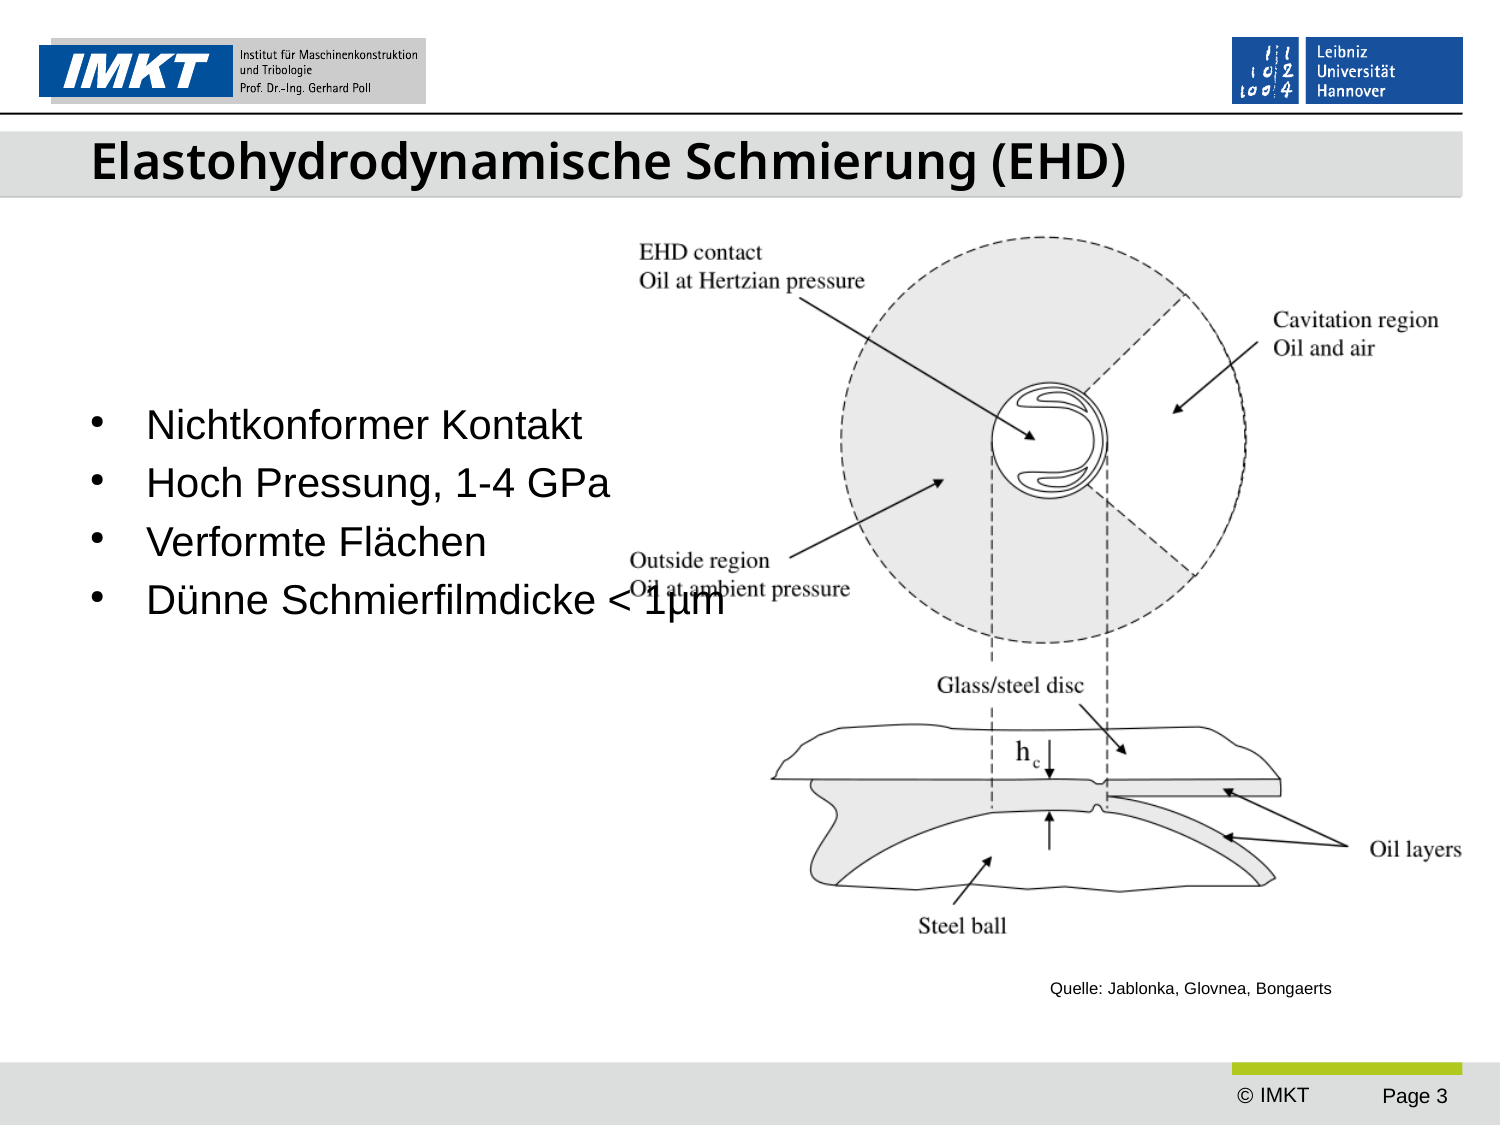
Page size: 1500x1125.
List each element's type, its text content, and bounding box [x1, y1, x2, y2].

text_box Quelle: Jablonka, Glovnea, Bongaerts [1035, 970, 1348, 1005]
picture [600, 219, 1499, 947]
title Elastohydrodynamische Schmierung (EHD) [75, 122, 1425, 180]
list Nichtkonformer Kontakt Hoch Pressung, 1-4 GPa Verformte Flächen Dünne Schmierfilmdicke < 1µm [75, 332, 1425, 1005]
picture [1232, 37, 1463, 104]
